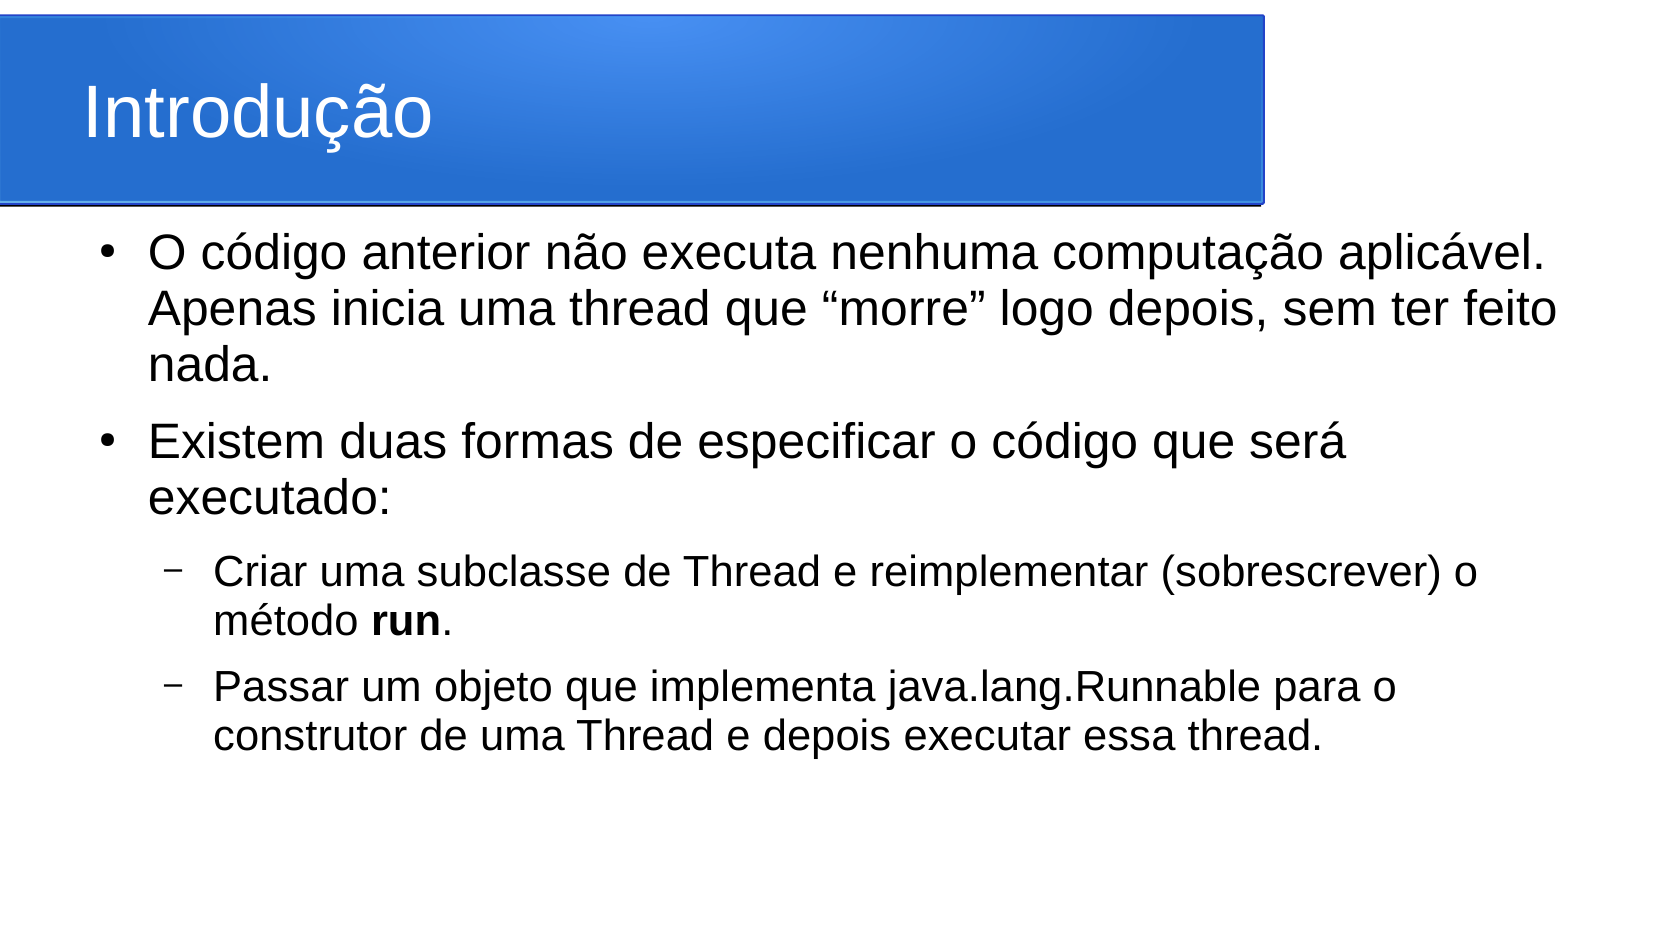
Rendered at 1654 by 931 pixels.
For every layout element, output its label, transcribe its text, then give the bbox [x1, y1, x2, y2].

title Introdução [82, 35, 1235, 189]
list O código anterior não executa nenhuma computação aplicável. Apenas inicia uma thread que “morre” logo depois, sem ter feito nada. Existem duas formas de especificar o código que será executado: Criar uma subclasse de Thread e reimplementar (sobrescrever) o método run. Passar um objeto que implementa java.lang.Runnable para o construtor de uma Thread e depois executar essa thread. [82, 224, 1571, 764]
